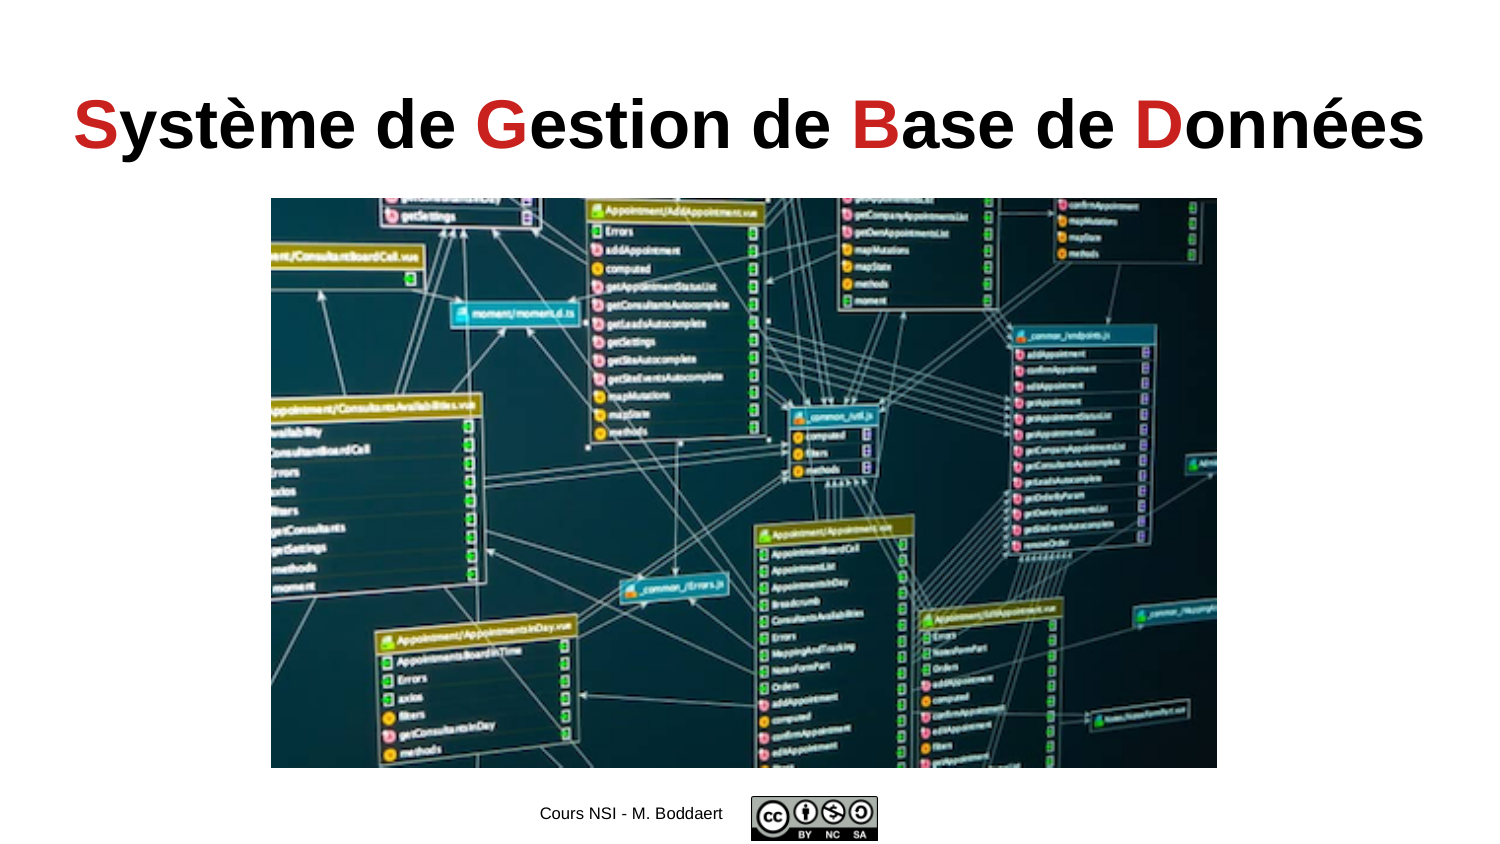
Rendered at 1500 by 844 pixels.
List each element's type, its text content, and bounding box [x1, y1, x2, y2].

picture [751, 796, 878, 841]
picture [271, 198, 1217, 768]
title Système de Gestion de Base de Données [51, 63, 1449, 178]
